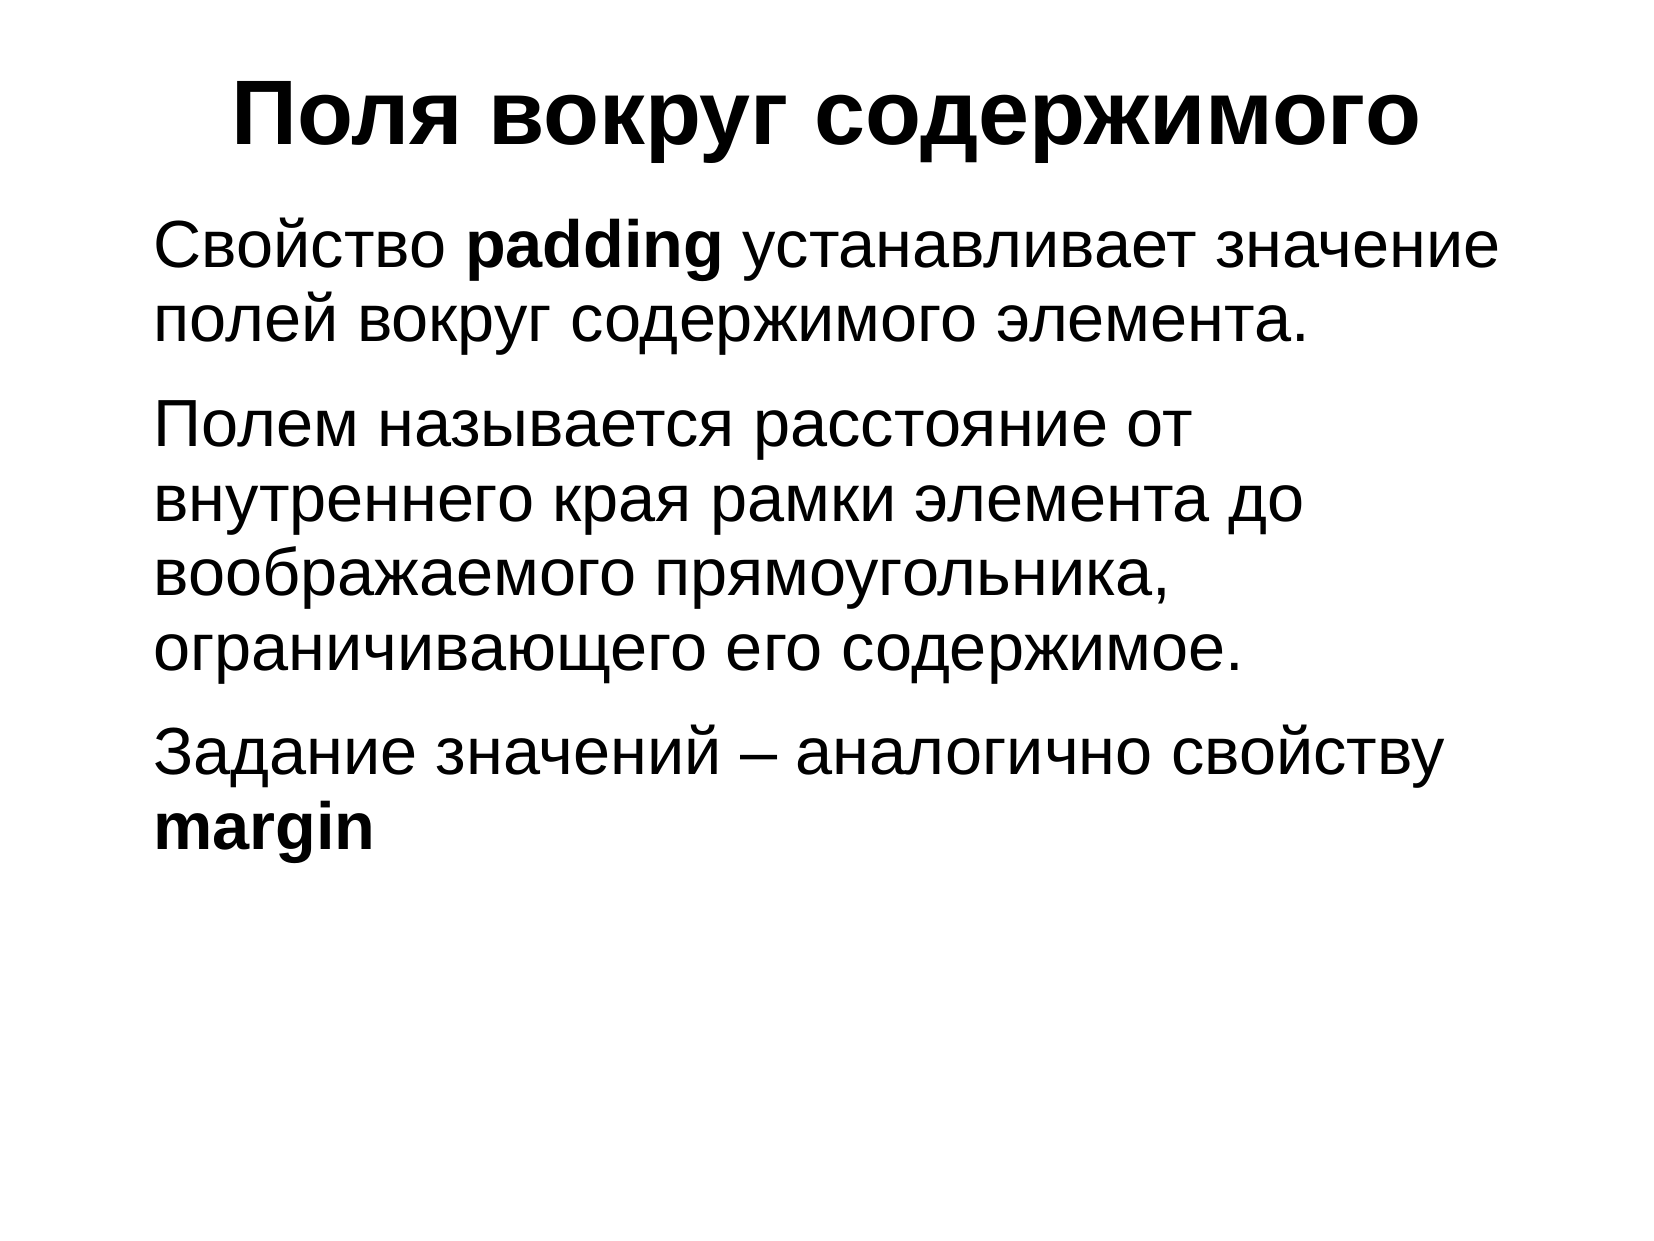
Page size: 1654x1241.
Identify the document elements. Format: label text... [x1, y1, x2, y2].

title Поля вокруг содержимого [82, 49, 1571, 178]
list Свойство padding устанавливает значение полей вокруг содержимого элемента. Полем называется расстояние от внутреннего края рамки элемента до воображаемого прямоугольника, ограничивающего его содержимое. Задание значений – аналогично свойству margin [82, 206, 1565, 1182]
